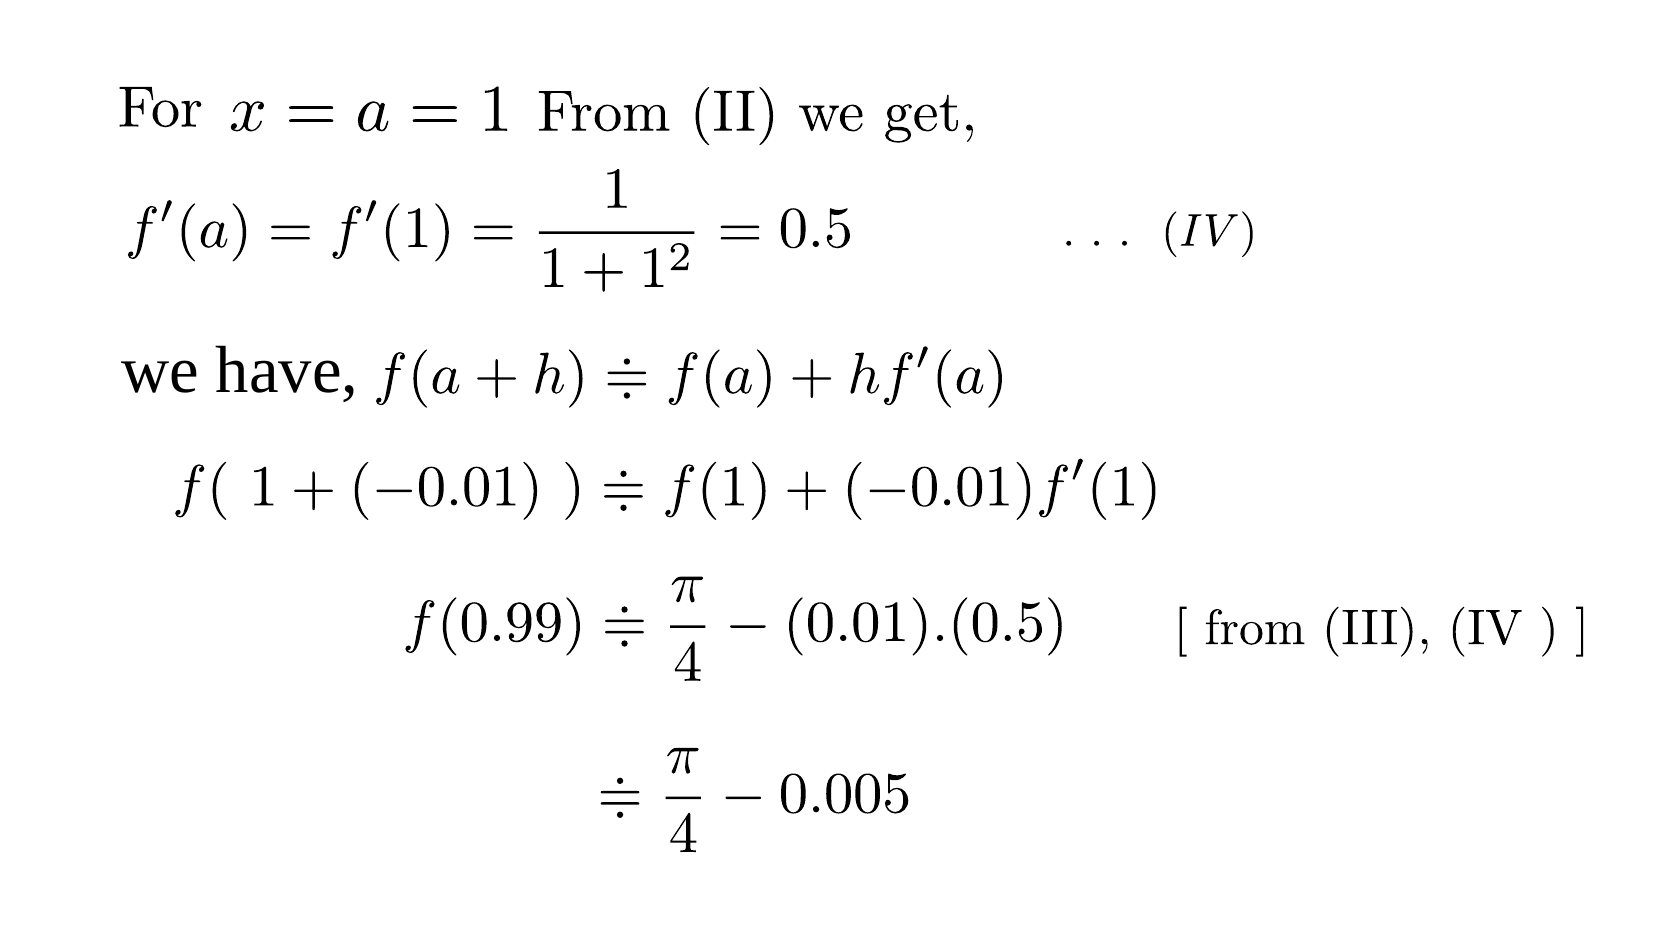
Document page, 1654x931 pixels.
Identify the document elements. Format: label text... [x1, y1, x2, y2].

text_box [119, 86, 202, 128]
text_box [1176, 606, 1584, 657]
text_box [127, 168, 850, 292]
text_box [1064, 211, 1253, 258]
text_box [405, 576, 1062, 681]
title we have, [47, 37, 1619, 886]
text_box [600, 747, 909, 853]
text_box [175, 458, 1156, 520]
text_box [230, 86, 508, 132]
text_box [375, 346, 1002, 408]
text_box [538, 86, 973, 146]
